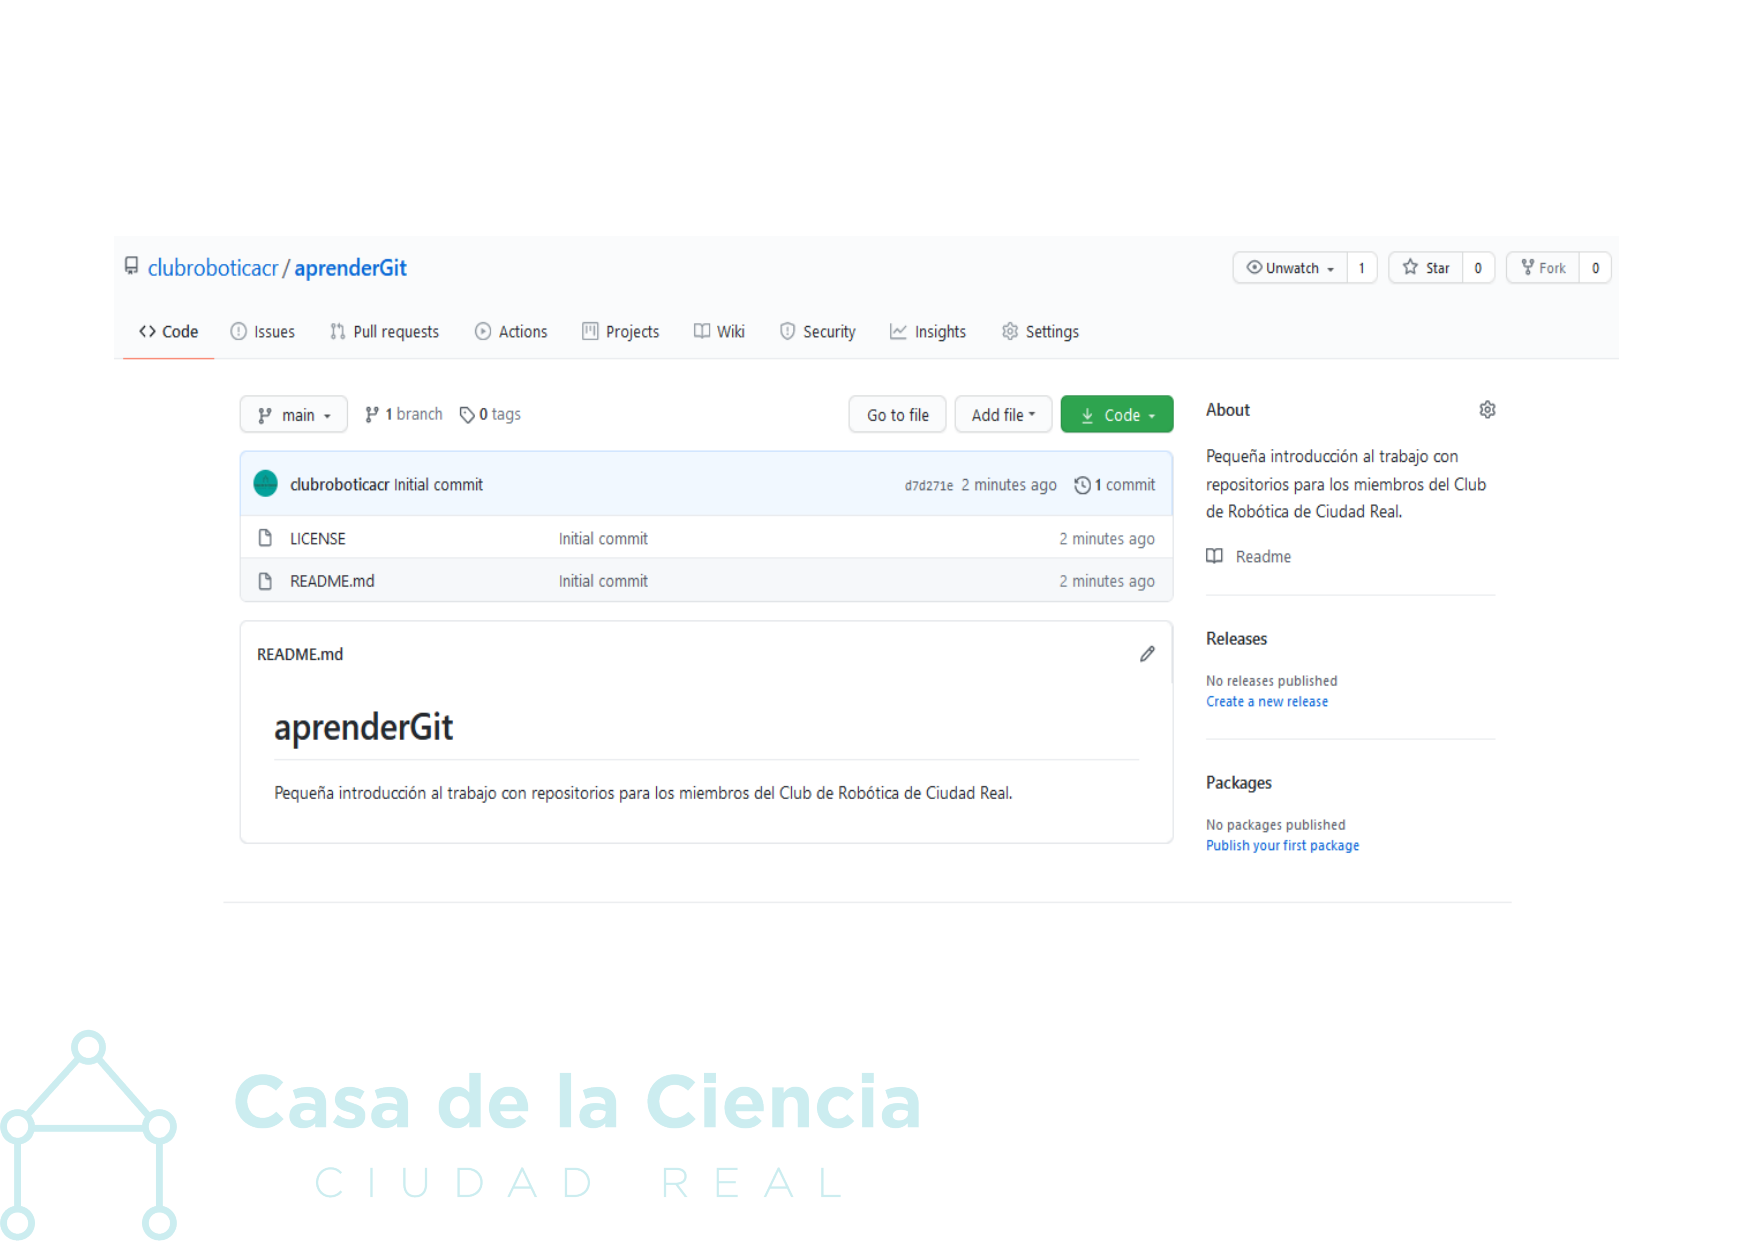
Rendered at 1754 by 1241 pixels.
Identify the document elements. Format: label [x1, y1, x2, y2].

picture [114, 236, 1619, 934]
